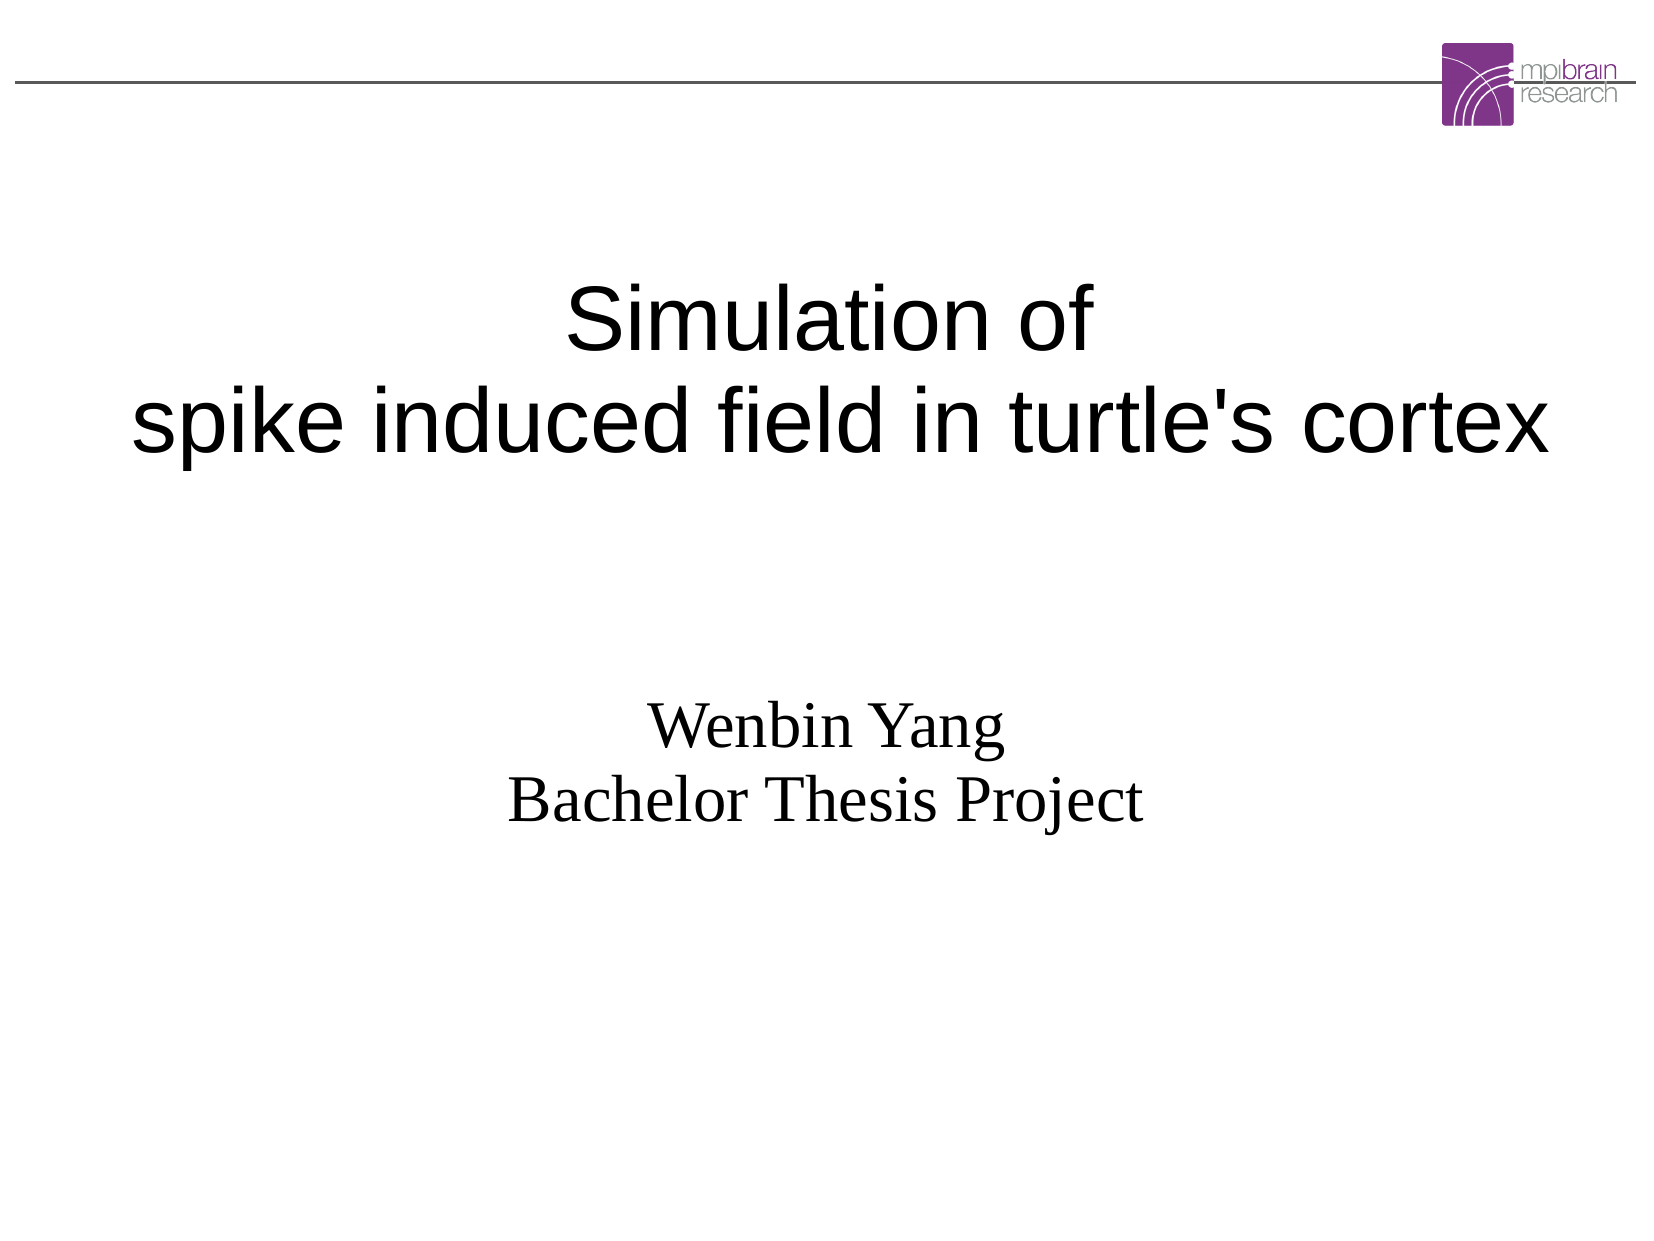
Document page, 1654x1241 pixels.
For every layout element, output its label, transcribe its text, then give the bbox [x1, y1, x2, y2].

picture [1441, 42, 1619, 127]
text_box Simulation of spike induced field in turtle's cortex [118, 267, 1567, 473]
text_box Wenbin Yang Bachelor Thesis Project [82, 290, 1571, 1010]
